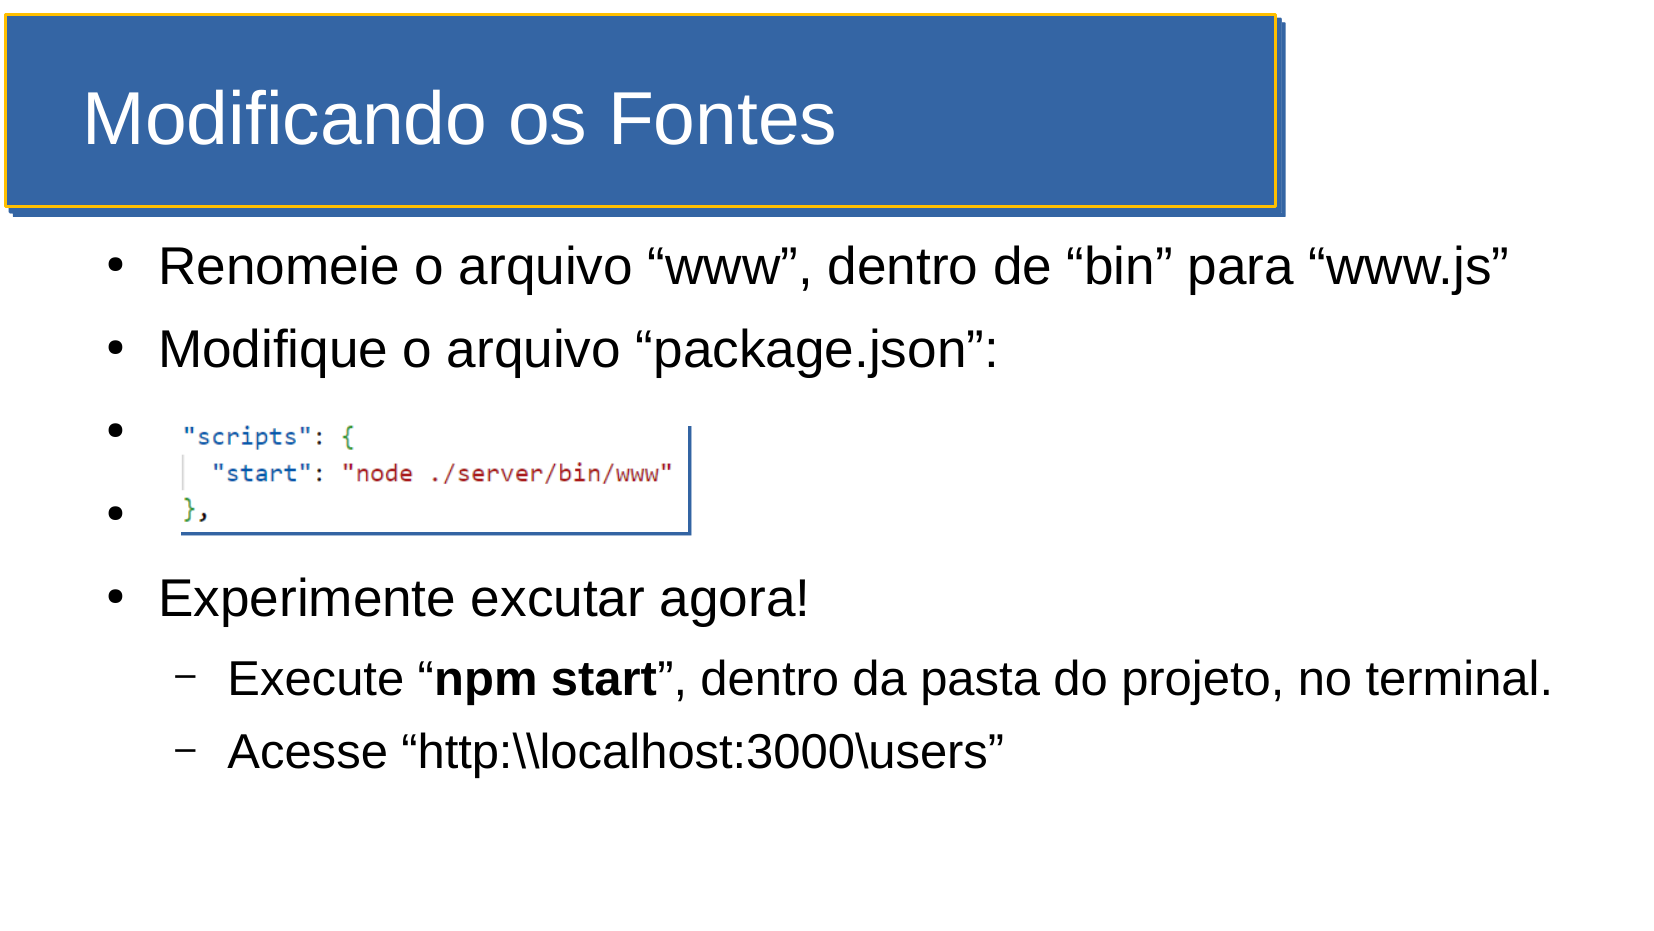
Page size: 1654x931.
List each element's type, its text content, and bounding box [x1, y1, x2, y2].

picture [177, 422, 688, 532]
title Modificando os Fontes [82, 44, 1235, 192]
list Renomeie o arquivo “www”, dentro de “bin” para “www.js” Modifique o arquivo “package.json”: Experimente excutar agora! Execute “npm start”, dentro da pasta do projeto, no terminal. Acesse “http:\\localhost:3000\users” [88, 236, 1565, 798]
